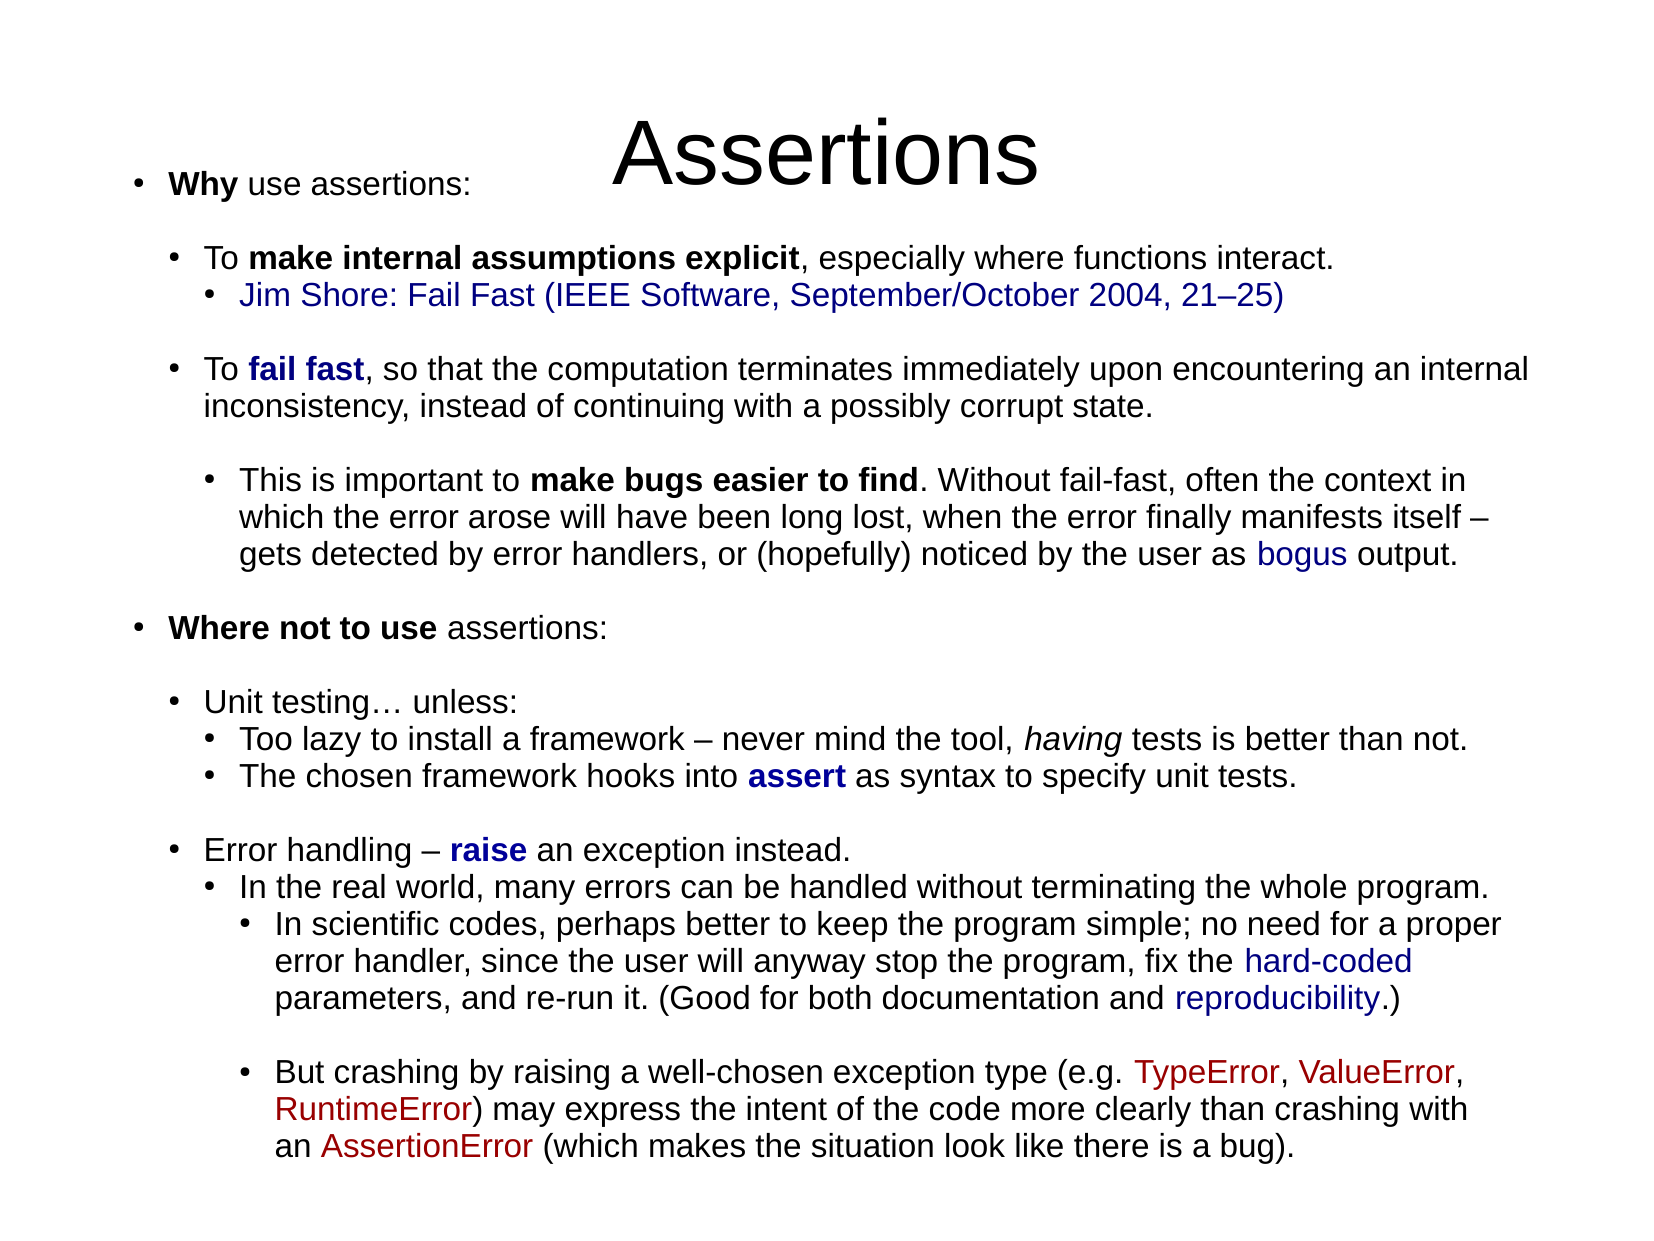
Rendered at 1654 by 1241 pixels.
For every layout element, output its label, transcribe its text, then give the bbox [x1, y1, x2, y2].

title Assertions [82, 49, 1571, 257]
text_box Why use assertions: To make internal assumptions explicit, especially where functions interact. Jim Shore: Fail Fast (IEEE Software, September/October 2004, 21–25) To fail fast, so that the computation terminates immediately upon encountering an internal inconsistency, instead of continuing with a possibly corrupt state. This is important to make bugs easier to find. Without fail-fast, often the context in which the error arose will have been long lost, when the error finally manifests itself – gets detected by error handlers, or (hopefully) noticed by the user as bogus output. Where not to use assertions: Unit testing… unless: Too lazy to install a framework – never mind the tool, having tests is better than not. The chosen framework hooks into assert as syntax to specify unit tests. Error handling – raise an exception instead. In the real world, many errors can be handled without terminating the whole program. In scientific codes, perhaps better to keep the program simple; no need for a proper error handler, since the user will anyway stop the program, fix the hard-coded parameters, and re-run it. (Good for both documentation and reproducibility.) But crashing by raising a well-chosen exception type (e.g. TypeError, ValueError, RuntimeError) may express the intent of the code more clearly than crashing with an AssertionError (which makes the situation look like there is a bug). [82, 157, 1561, 1186]
